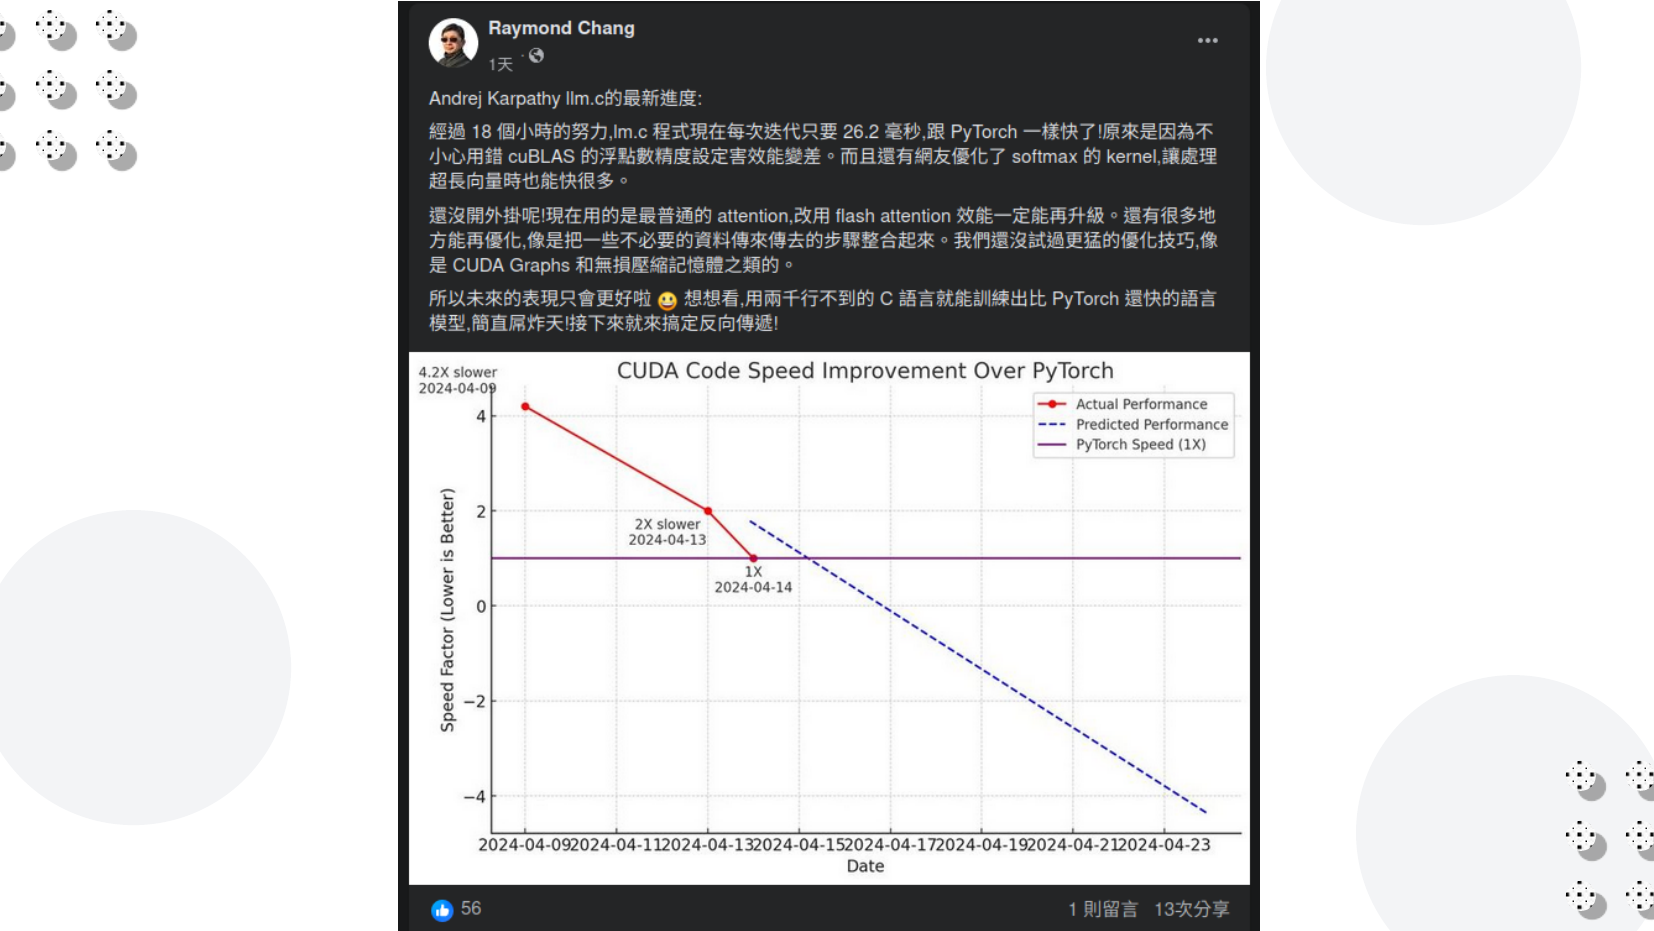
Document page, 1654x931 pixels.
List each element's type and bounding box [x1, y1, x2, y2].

picture [95, 69, 126, 101]
picture [95, 130, 127, 161]
picture [0, 13, 6, 38]
picture [1625, 820, 1654, 851]
picture [1625, 880, 1654, 911]
picture [35, 10, 66, 41]
picture [0, 73, 6, 98]
picture [398, 1, 1260, 931]
picture [35, 130, 67, 161]
picture [1565, 880, 1596, 911]
picture [1565, 820, 1596, 851]
picture [0, 133, 7, 158]
picture [1625, 760, 1654, 791]
picture [95, 9, 126, 41]
picture [35, 70, 66, 101]
picture [1565, 760, 1596, 791]
